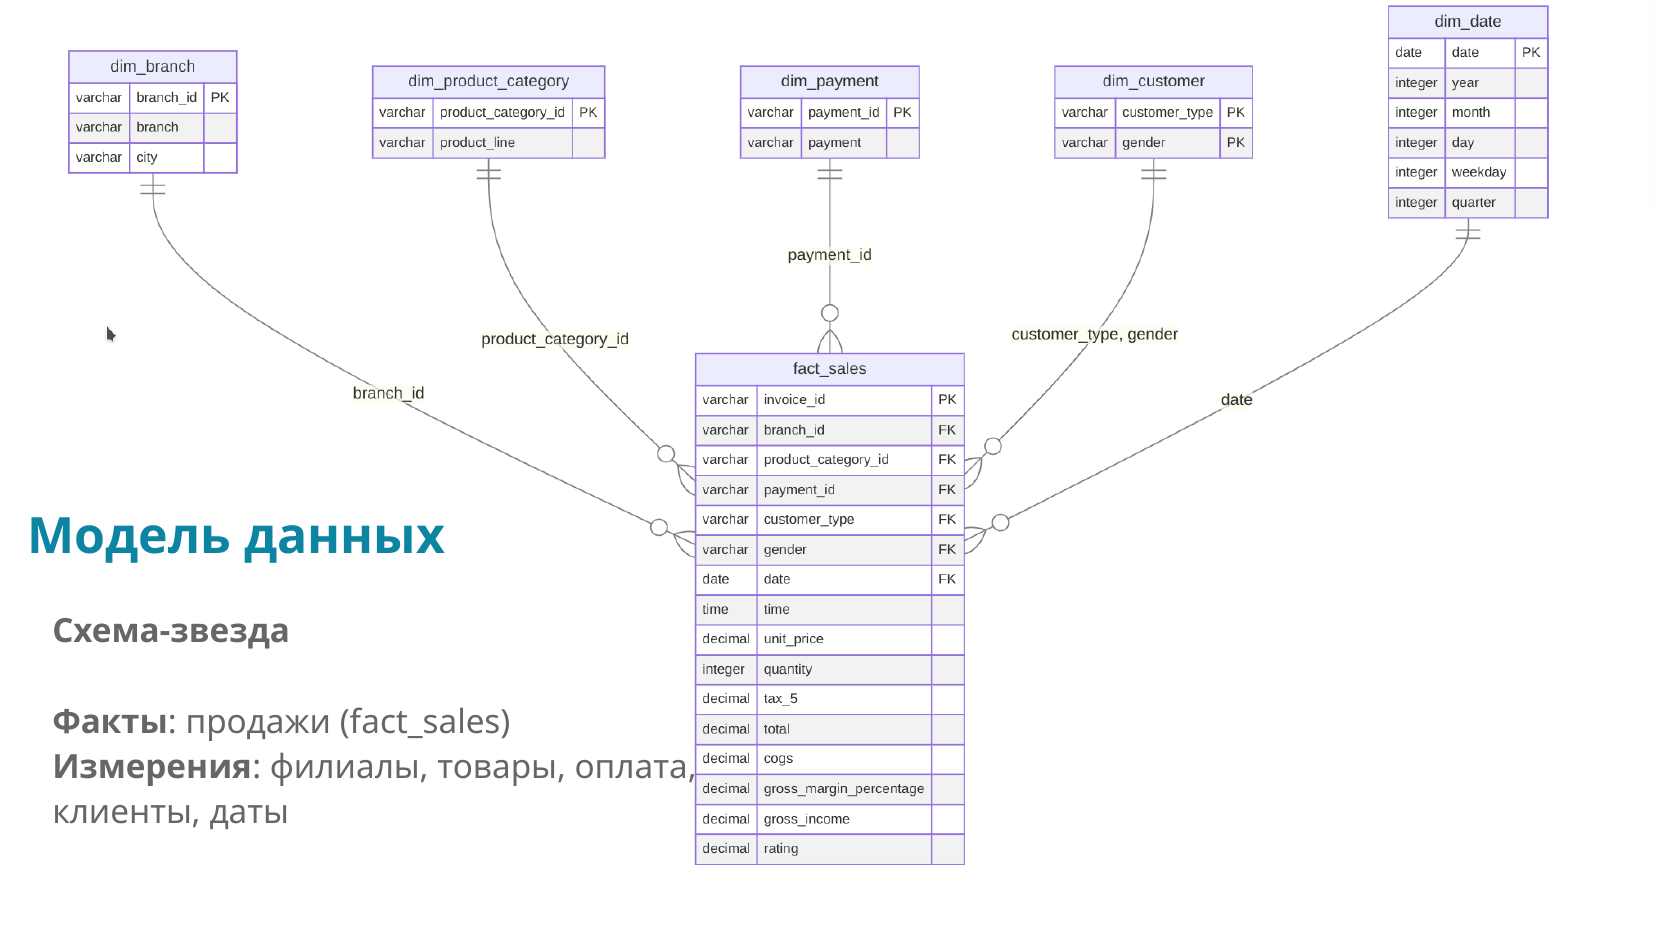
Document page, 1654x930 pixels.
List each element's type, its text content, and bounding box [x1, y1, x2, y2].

text_box Схема-звезда Факты: продажи (fact_sales) Измерения: филиалы, товары, оплата, клиенты, даты [37, 805, 751, 843]
title Модель данных [27, 583, 863, 601]
picture [0, 0, 1653, 896]
